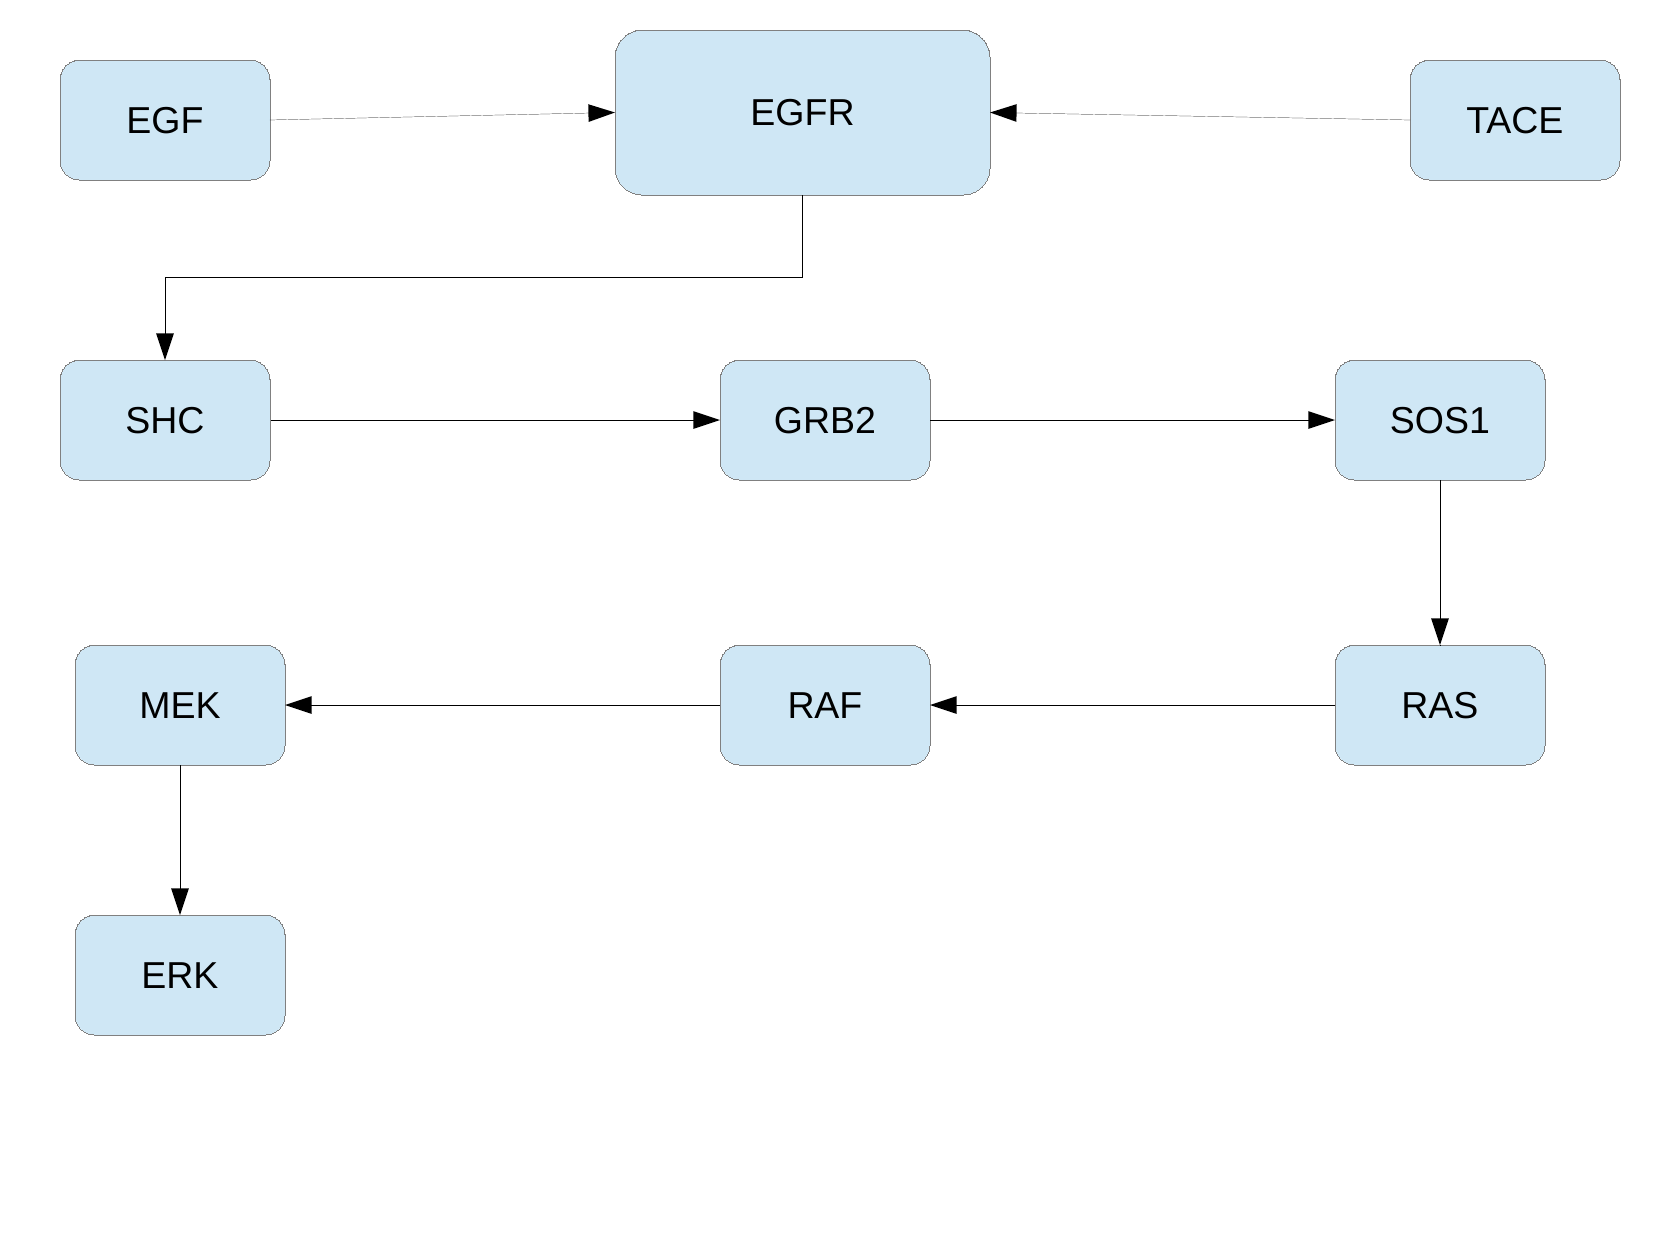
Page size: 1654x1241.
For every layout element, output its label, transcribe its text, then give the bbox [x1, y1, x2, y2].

text_box GRB2 [720, 360, 931, 481]
text_box SOS1 [1335, 360, 1546, 481]
text_box MEK [75, 645, 286, 766]
text_box ERK [75, 915, 286, 1036]
text_box TACE [1410, 60, 1621, 181]
text_box RAF [720, 645, 931, 766]
text_box SHC [60, 360, 271, 481]
text_box RAS [1335, 645, 1546, 766]
text_box EGF [60, 60, 271, 181]
text_box EGFR [615, 30, 991, 196]
